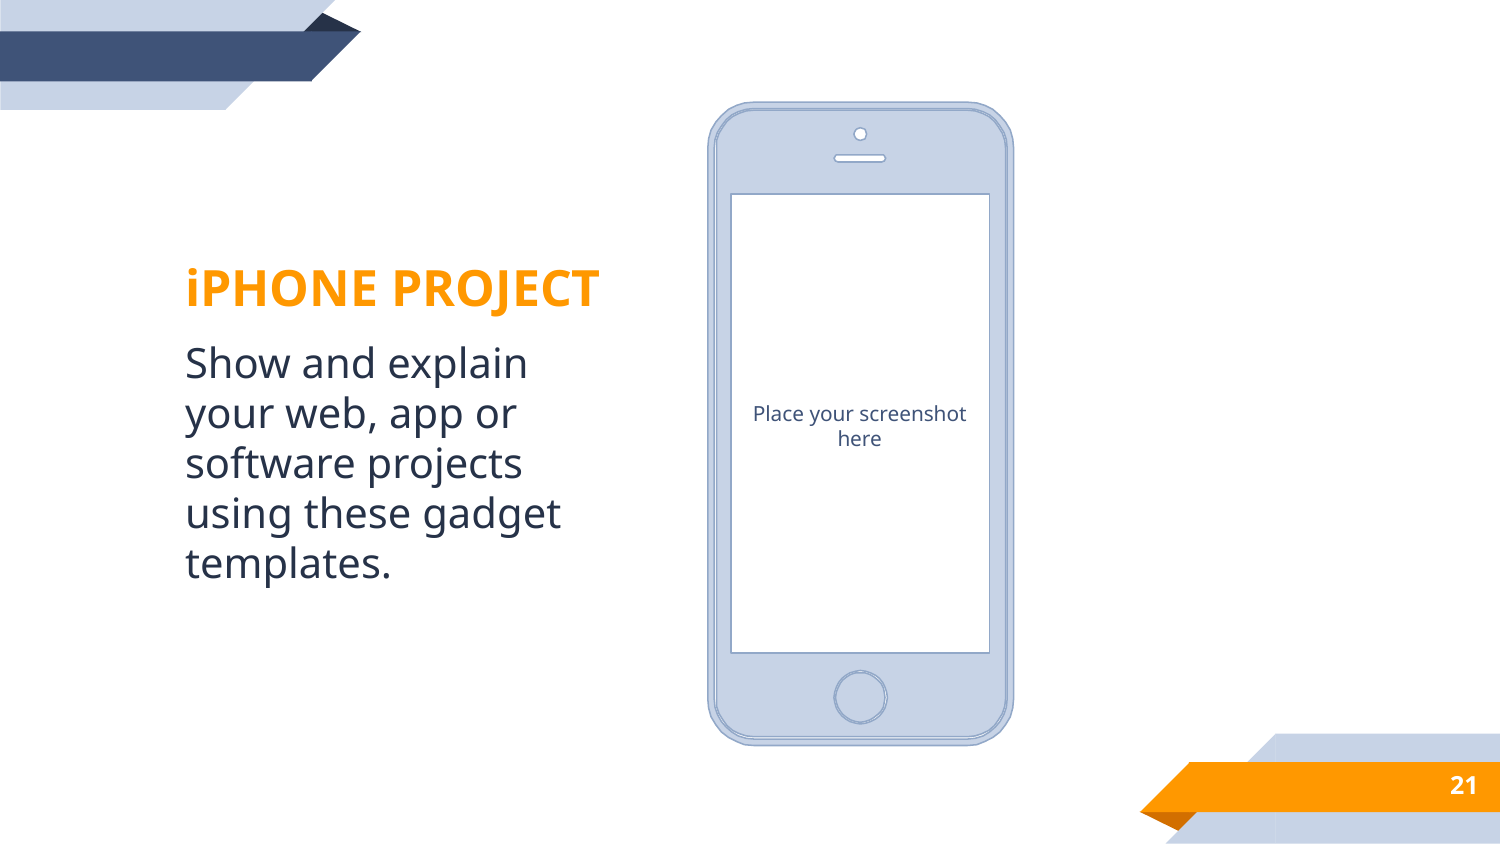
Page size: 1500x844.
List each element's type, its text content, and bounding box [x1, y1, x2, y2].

text_box Place your screenshot here [729, 195, 991, 657]
slide_number <número> [1249, 760, 1494, 813]
text_box [707, 102, 1014, 746]
list iPHONE PROJECT Show and explain your web, app or software projects using these gadget templates. [170, 200, 632, 644]
